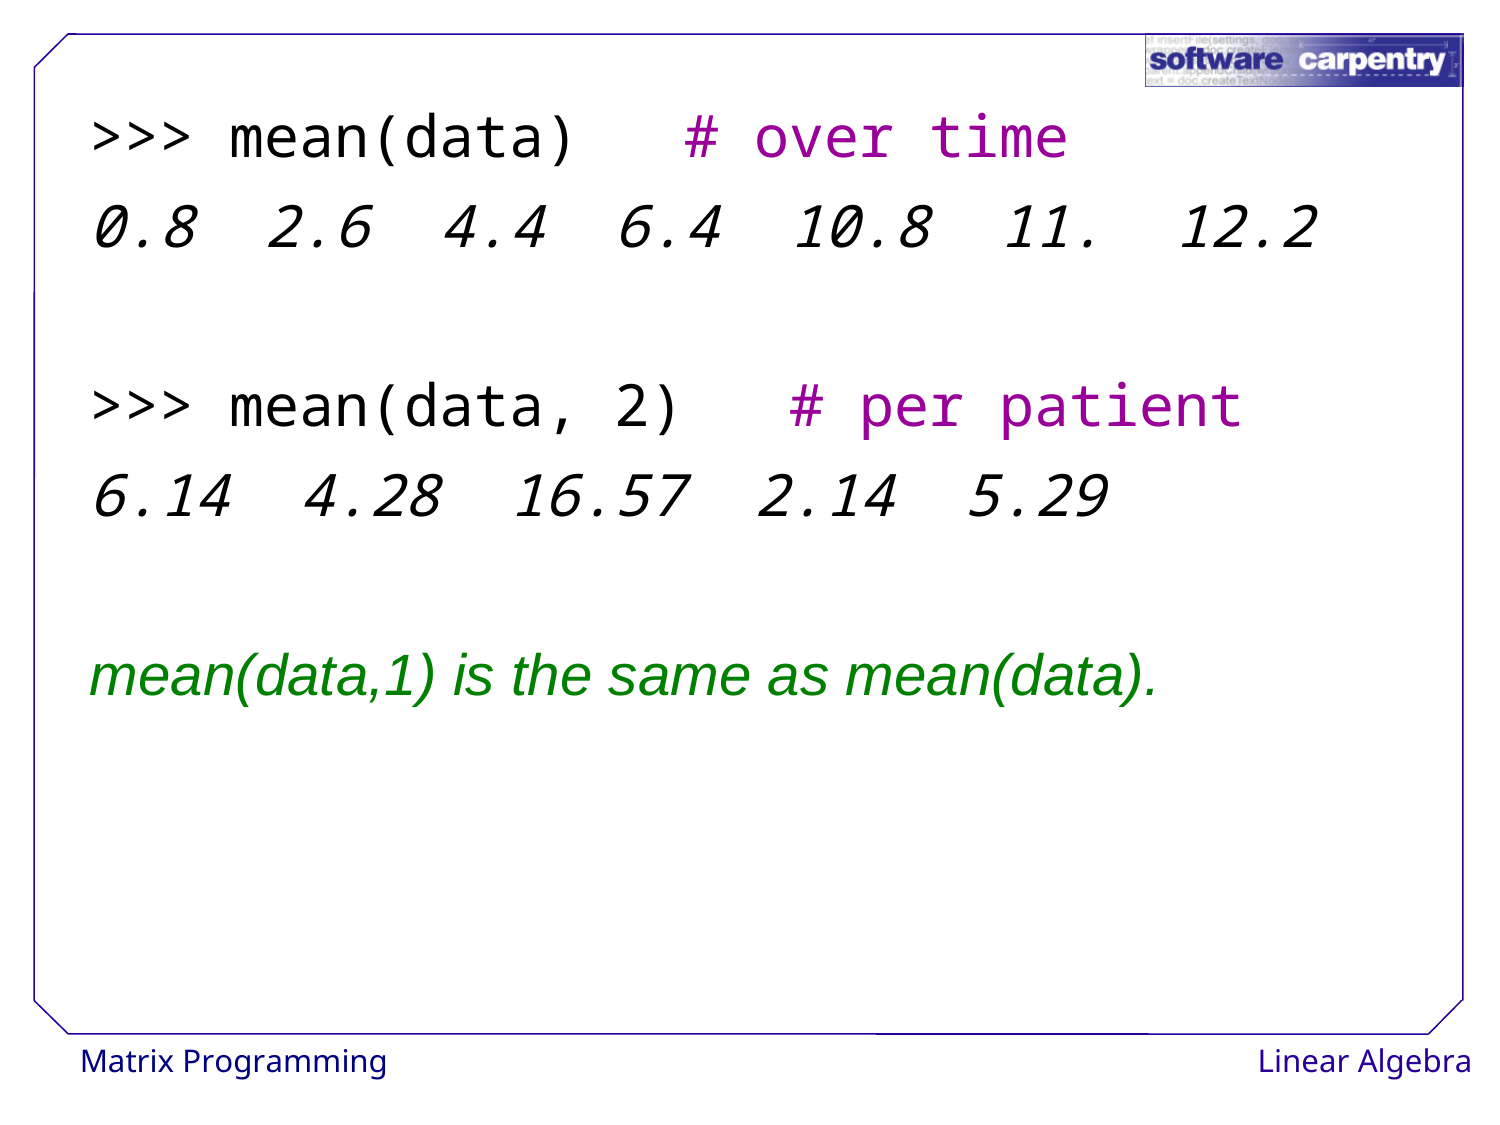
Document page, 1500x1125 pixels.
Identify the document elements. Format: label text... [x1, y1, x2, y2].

picture [1145, 33, 1464, 87]
list >>> mean(data) # over time 0.8 2.6 4.4 6.4 10.8 11. 12.2 >>> mean(data, 2) # per patient 6.14 4.28 16.57 2.14 5.29 mean(data,1) is the same as mean(data). [75, 99, 1426, 1013]
